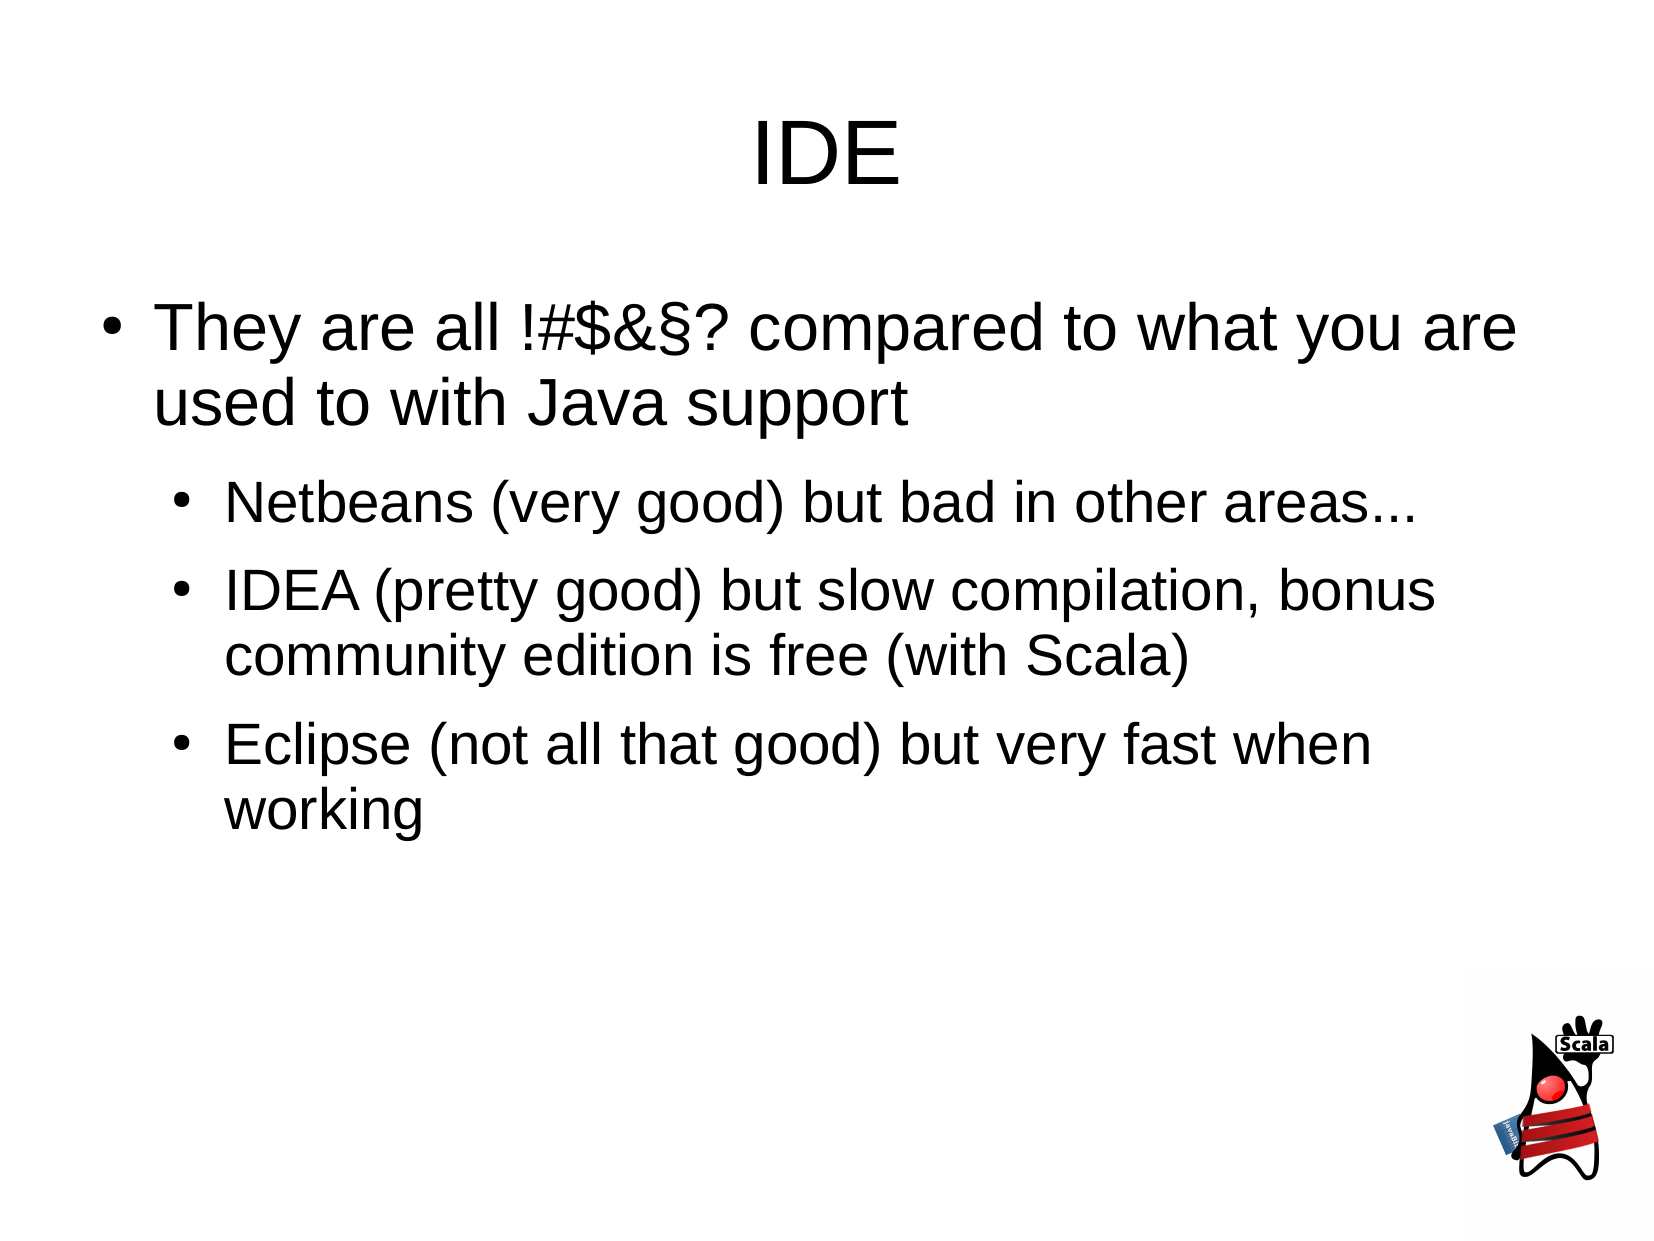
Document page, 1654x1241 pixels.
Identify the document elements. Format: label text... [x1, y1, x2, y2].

list They are all !#$&§? compared to what you are used to with Java support Netbeans (very good) but bad in other areas... IDEA (pretty good) but slow compilation, bonus community edition is free (with Scala) Eclipse (not all that good) but very fast when working [82, 290, 1571, 1109]
title IDE [82, 56, 1571, 250]
picture [1462, 969, 1654, 1241]
